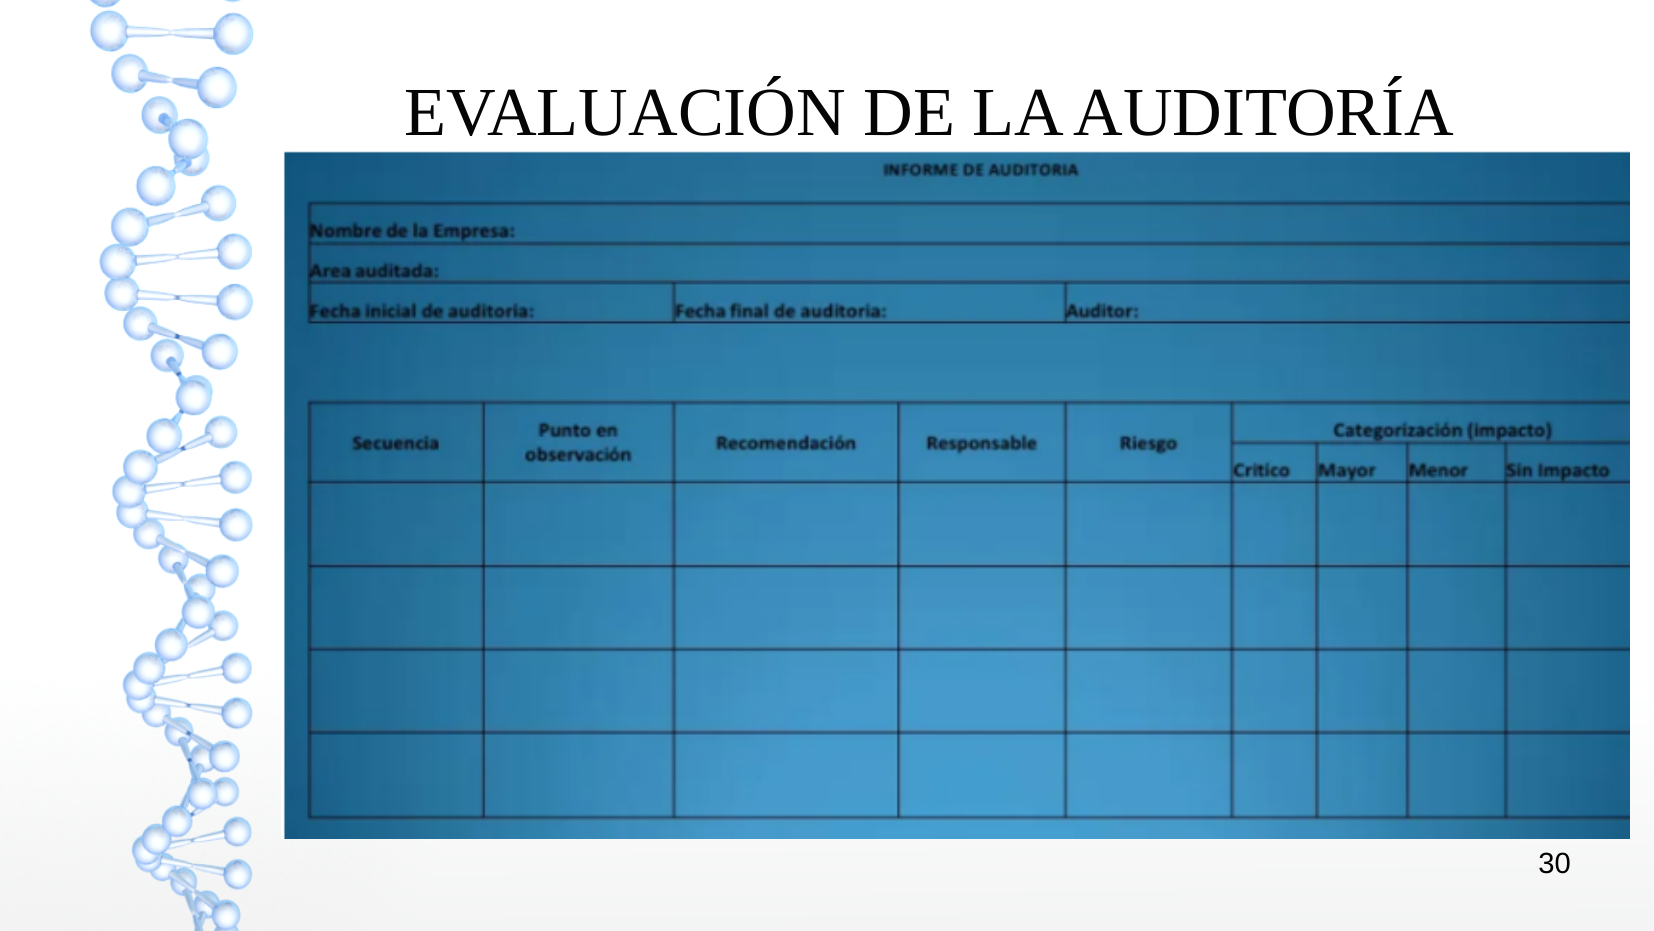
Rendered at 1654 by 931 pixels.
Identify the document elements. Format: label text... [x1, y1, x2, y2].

title EVALUACIÓN DE LA AUDITORÍA [265, 35, 1595, 189]
picture [0, 0, 1654, 931]
